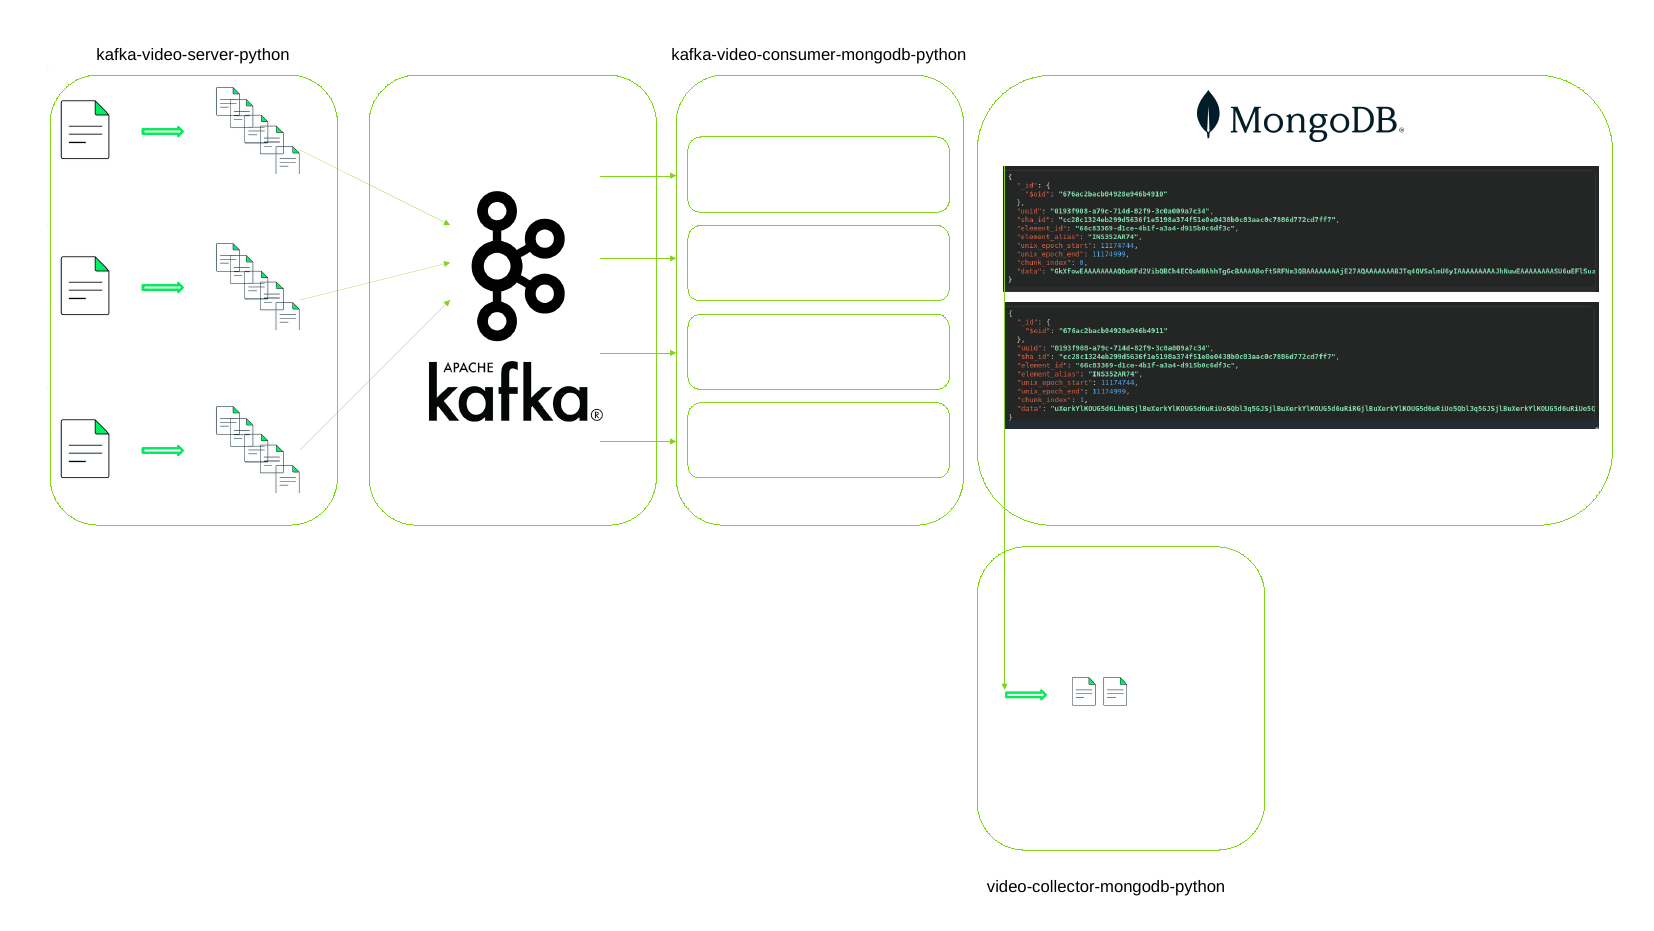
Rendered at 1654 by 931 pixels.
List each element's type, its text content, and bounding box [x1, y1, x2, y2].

picture [1197, 90, 1404, 143]
picture [47, 388, 311, 501]
picture [996, 675, 1165, 707]
text_box kafka-video-consumer-mongodb-python [656, 37, 994, 76]
picture [47, 76, 311, 182]
picture [425, 173, 614, 422]
picture [51, 225, 311, 338]
picture [1005, 302, 1599, 429]
picture [1005, 166, 1599, 293]
text_box video-collector-mongodb-python [937, 870, 1276, 908]
text_box kafka-video-server-python [24, 37, 363, 76]
